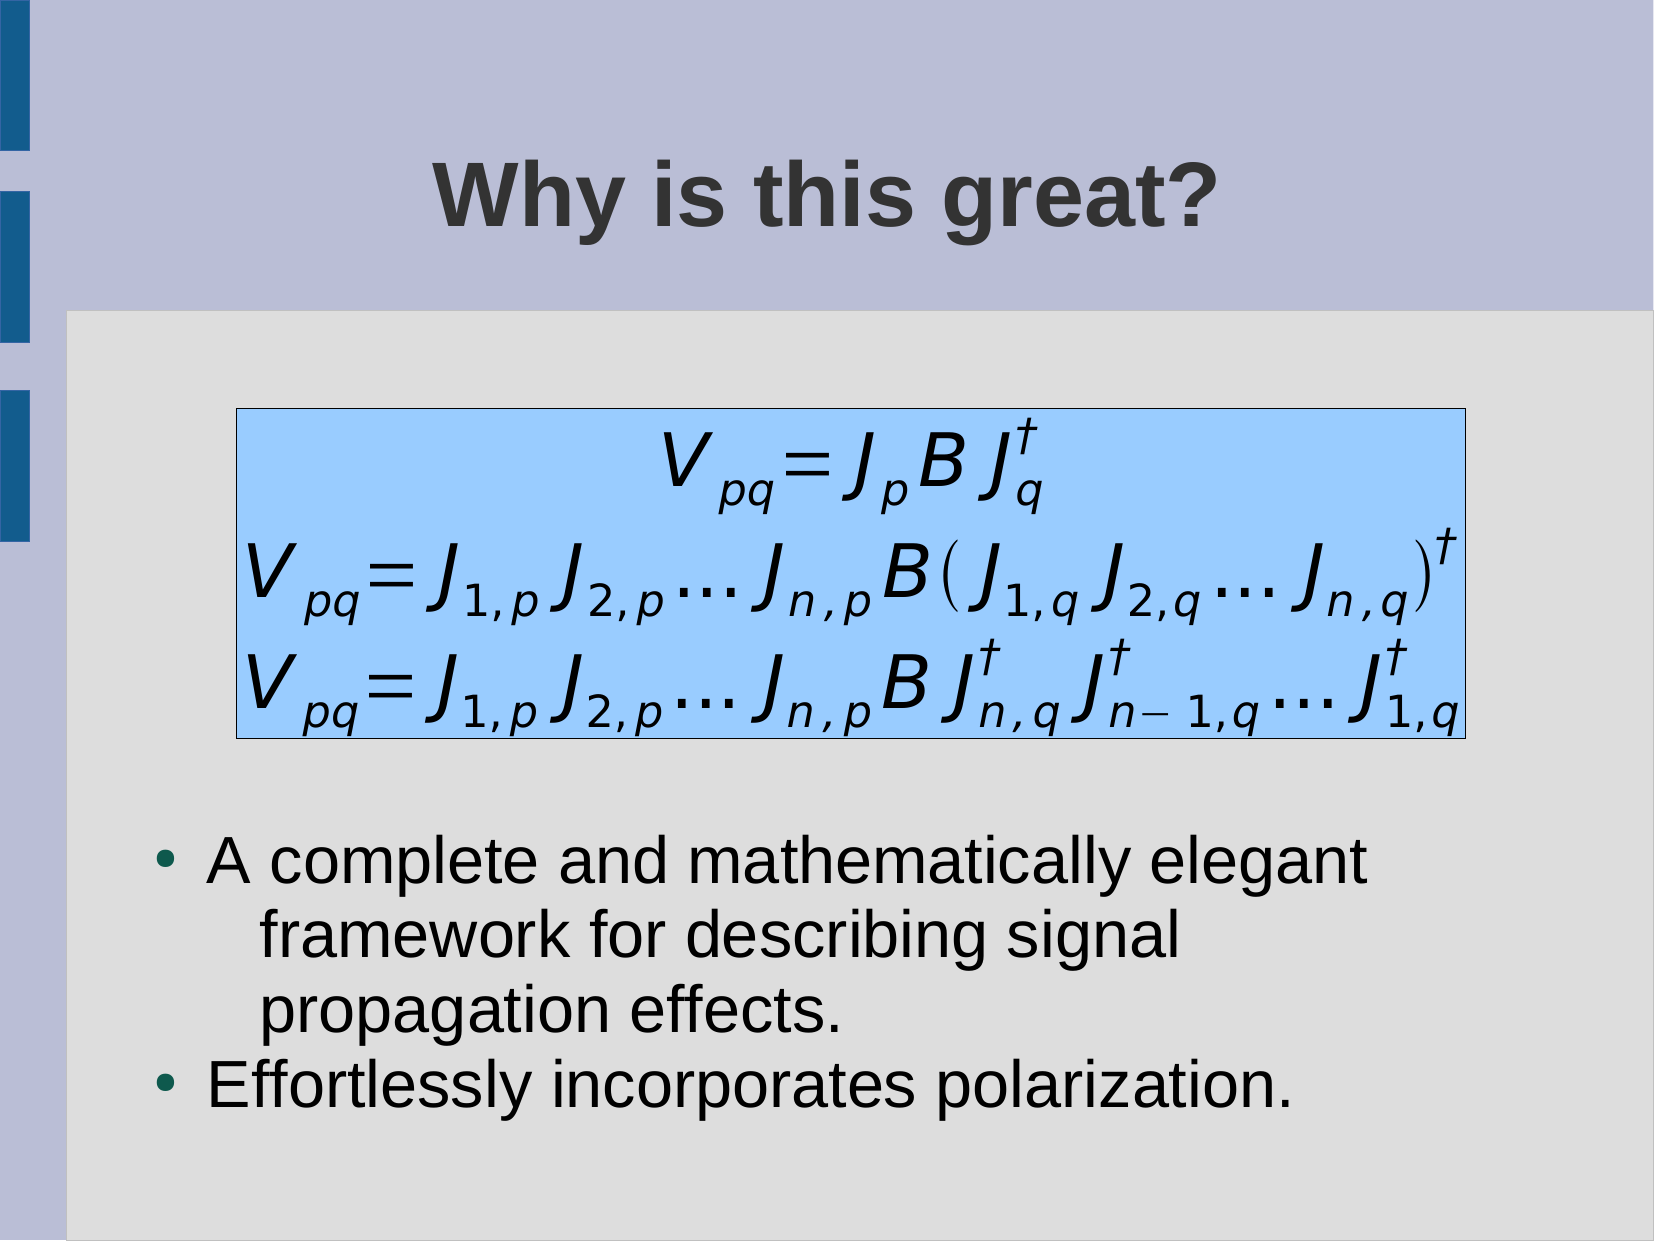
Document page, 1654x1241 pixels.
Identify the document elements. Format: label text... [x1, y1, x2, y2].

list A complete and mathematically elegant framework for describing signal propagation effects. Effortlessly incorporates polarization. [118, 822, 1531, 1123]
chart [236, 408, 1466, 739]
title Why is this great? [121, 91, 1534, 299]
